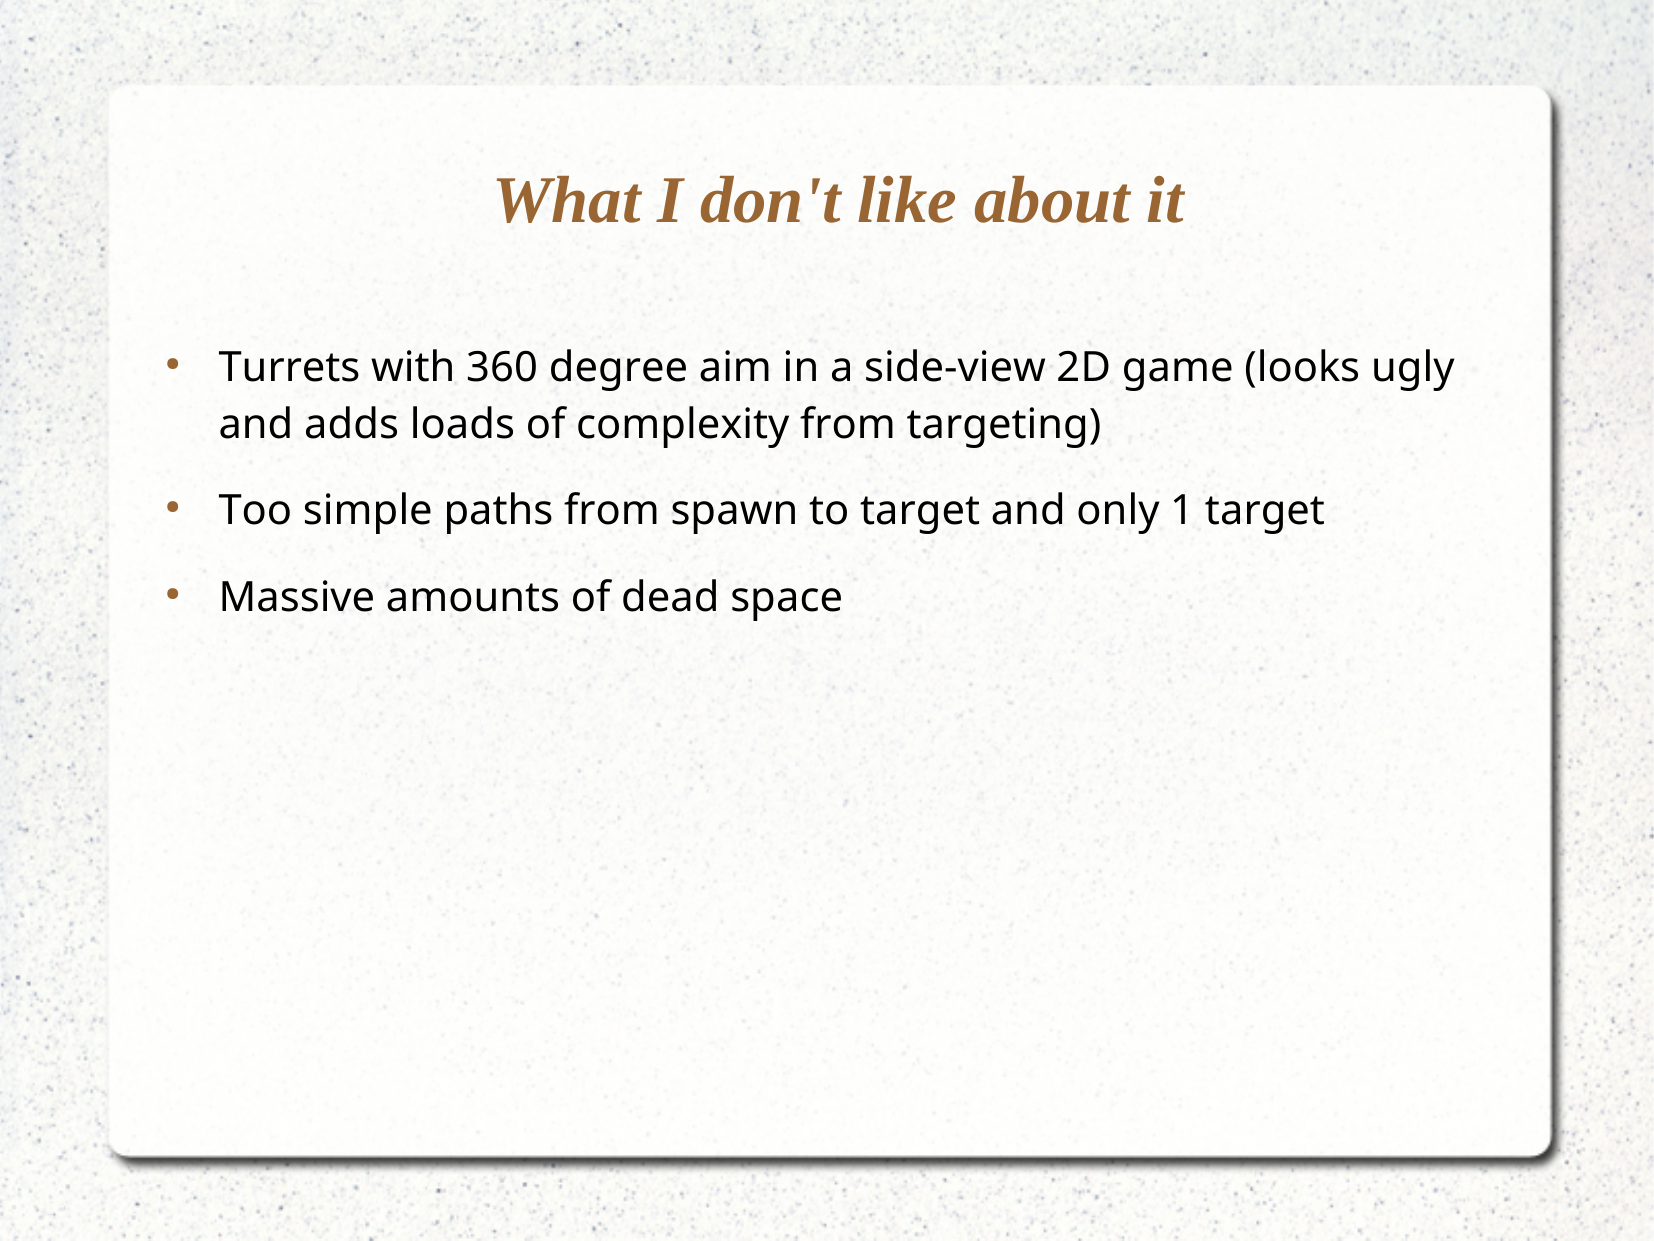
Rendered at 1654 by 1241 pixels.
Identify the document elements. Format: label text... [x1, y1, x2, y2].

list Turrets with 360 degree aim in a side-view 2D game (looks ugly and adds loads of complexity from targeting) Too simple paths from spawn to target and only 1 target Massive amounts of dead space [147, 336, 1506, 987]
picture [0, 0, 1654, 1241]
title What I don't like about it [118, 96, 1536, 304]
